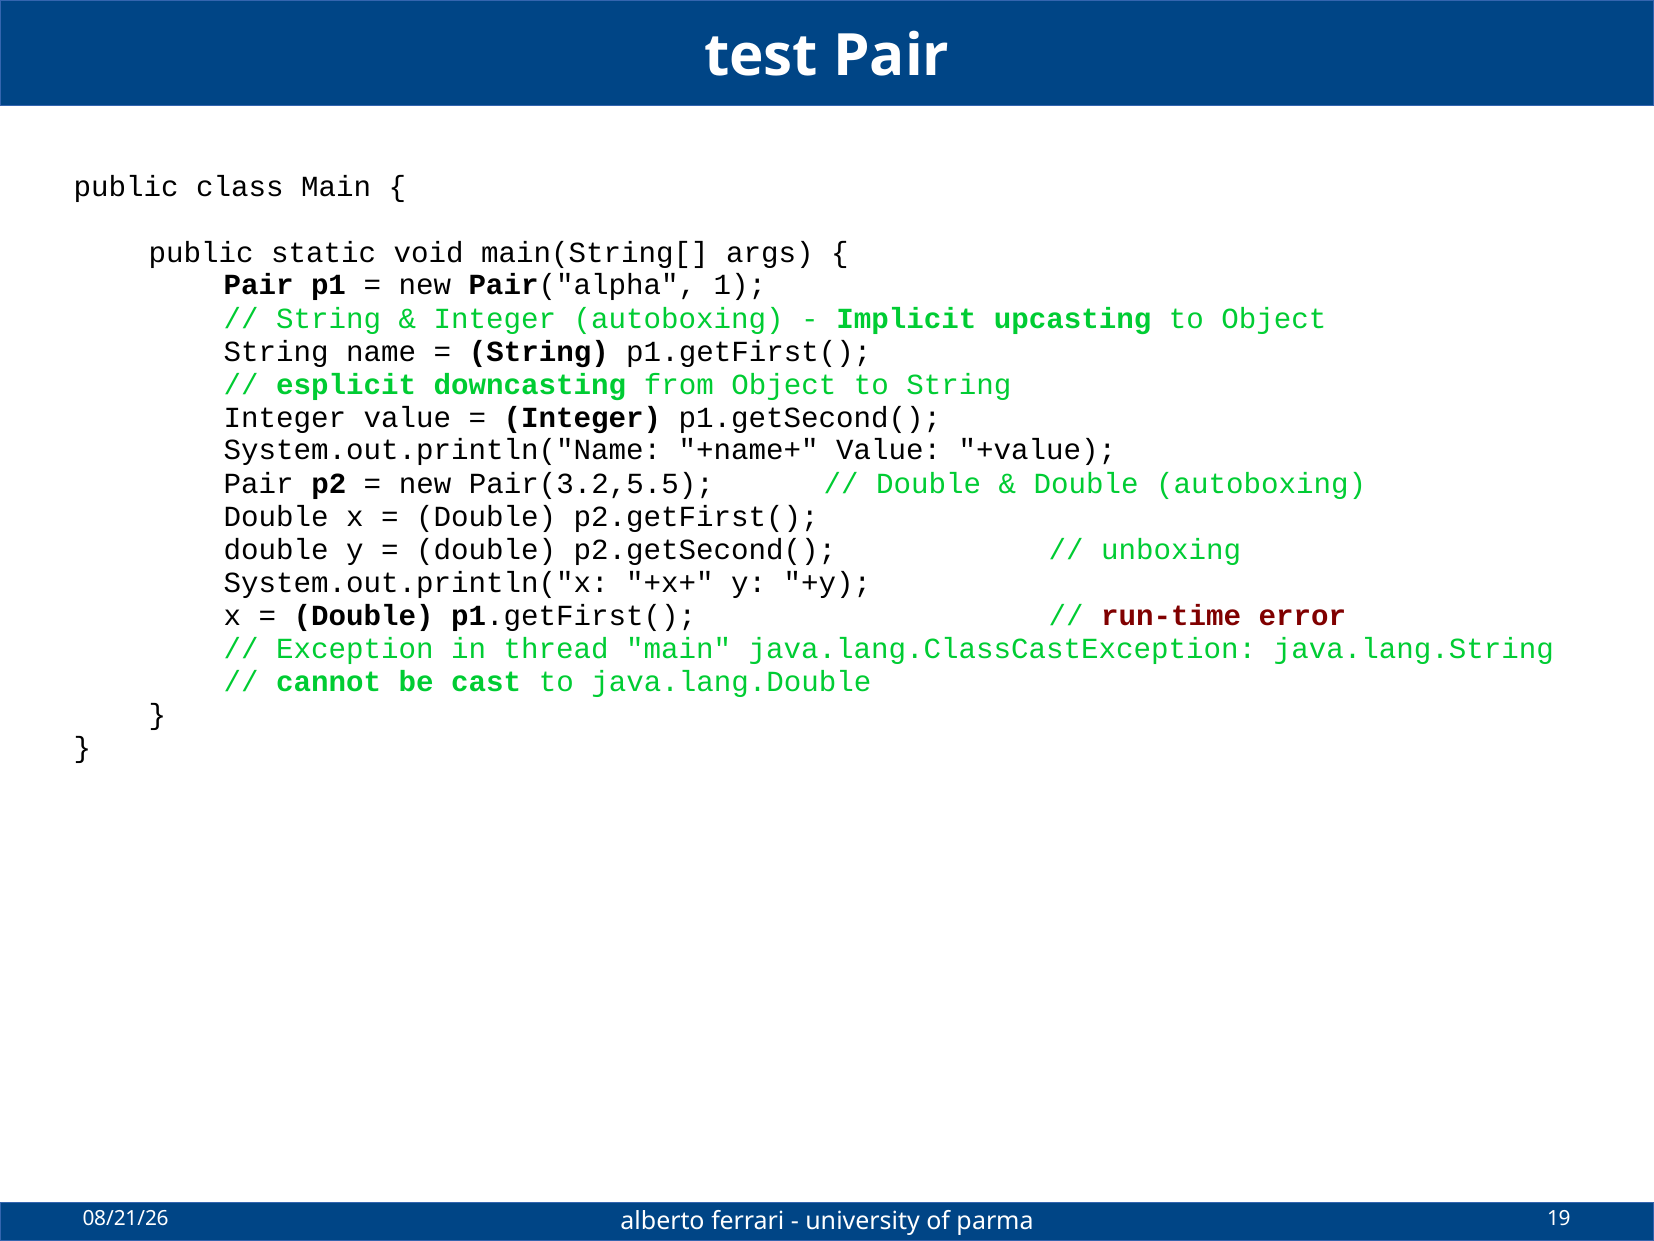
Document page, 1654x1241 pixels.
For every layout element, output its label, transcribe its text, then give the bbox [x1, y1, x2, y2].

text_box public class Main { public static void main(String[] args) { Pair p1 = new Pair("alpha", 1); // String & Integer (autoboxing) - Implicit upcasting to Object String name = (String) p1.getFirst(); // esplicit downcasting from Object to String Integer value = (Integer) p1.getSecond(); System.out.println("Name: "+name+" Value: "+value); Pair p2 = new Pair(3.2,5.5); // Double & Double (autoboxing) Double x = (Double) p2.getFirst(); double y = (double) p2.getSecond(); // unboxing System.out.println("x: "+x+" y: "+y); x = (Double) p1.getFirst(); // run-time error // Exception in thread "main" java.lang.ClassCastException: java.lang.String // cannot be cast to java.lang.Double } } [58, 164, 1651, 886]
title test Pair [0, 0, 1654, 106]
